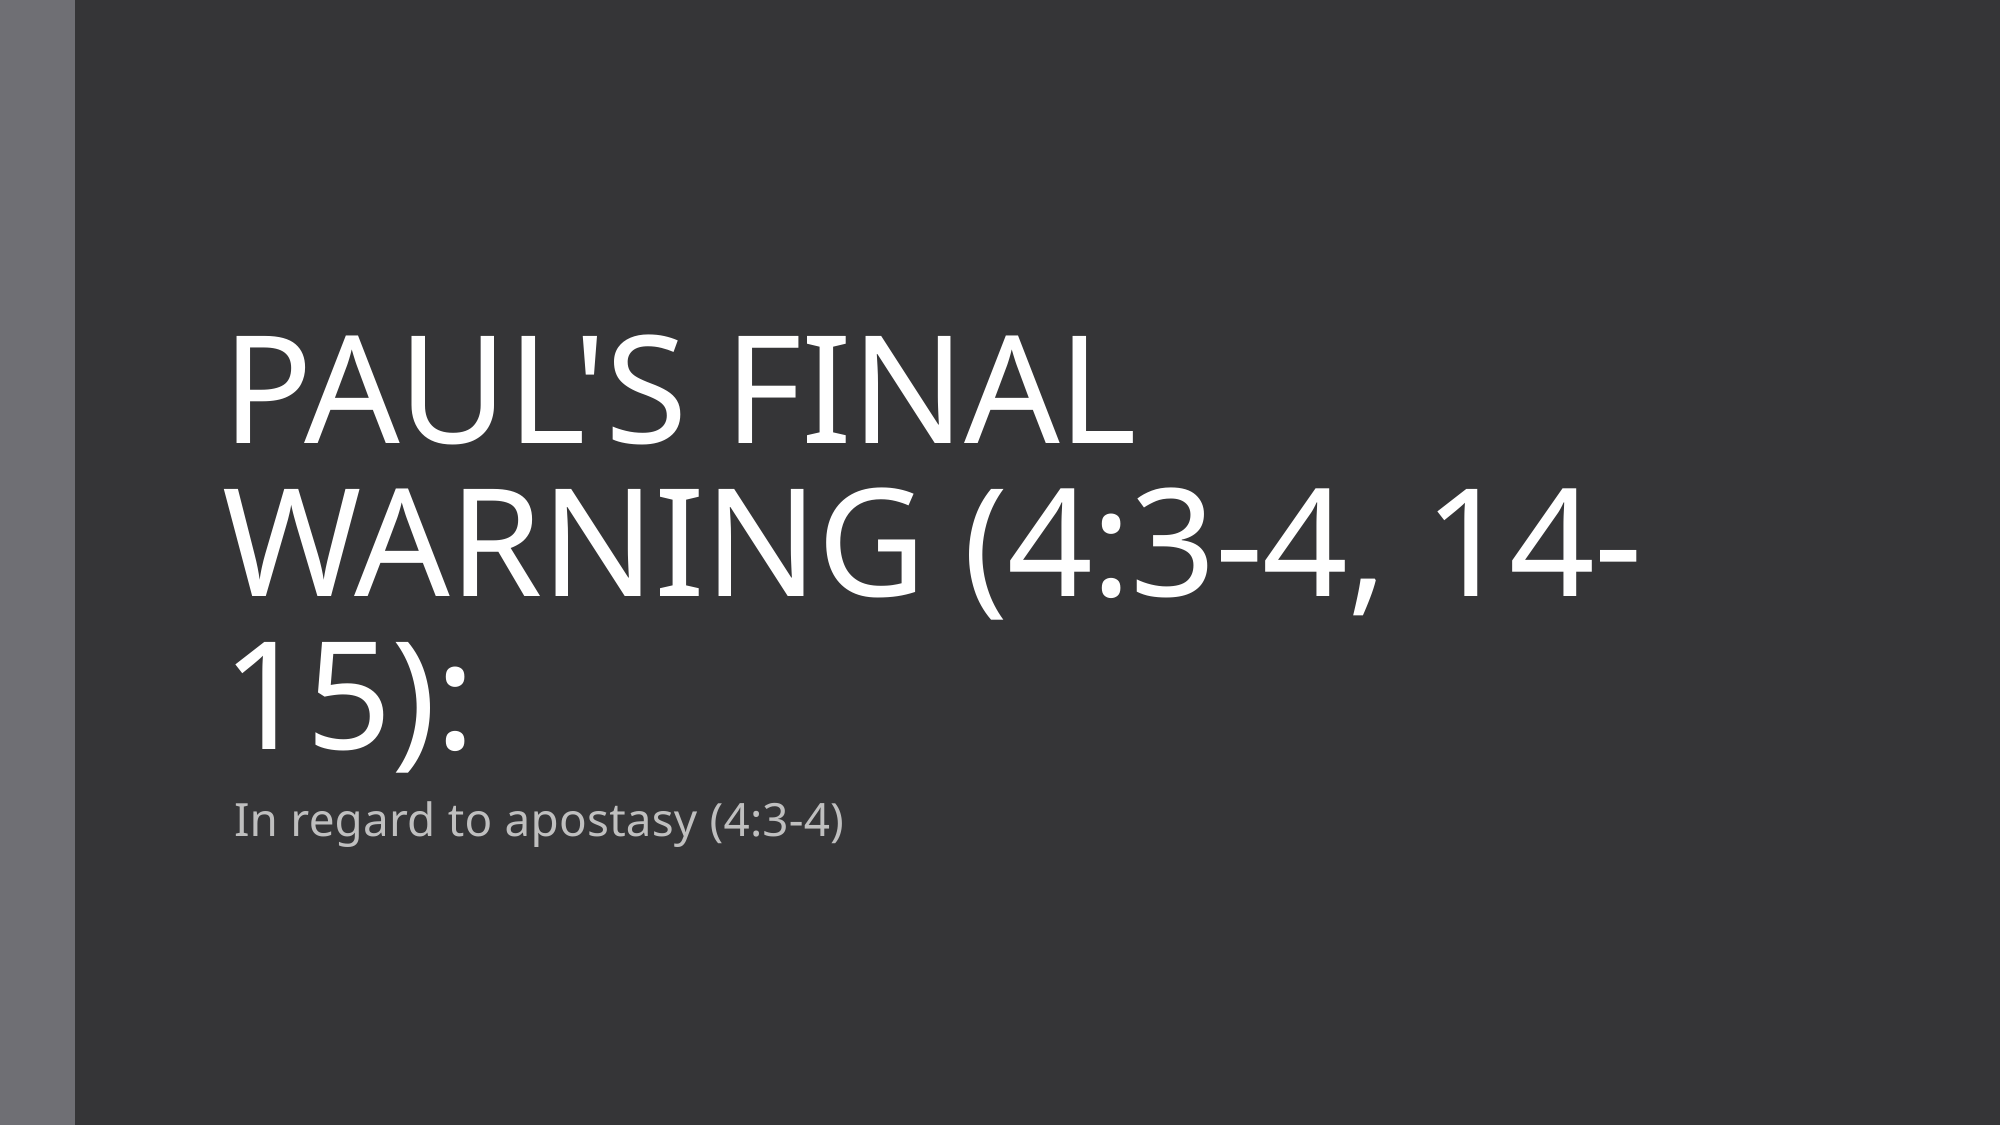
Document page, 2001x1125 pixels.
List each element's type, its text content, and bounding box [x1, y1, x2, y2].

title PAUL'S FINAL WARNING (4:3-4, 14-15): [206, 124, 1752, 787]
subtitle In regard to apostasy (4:3-4) [206, 787, 1752, 1066]
